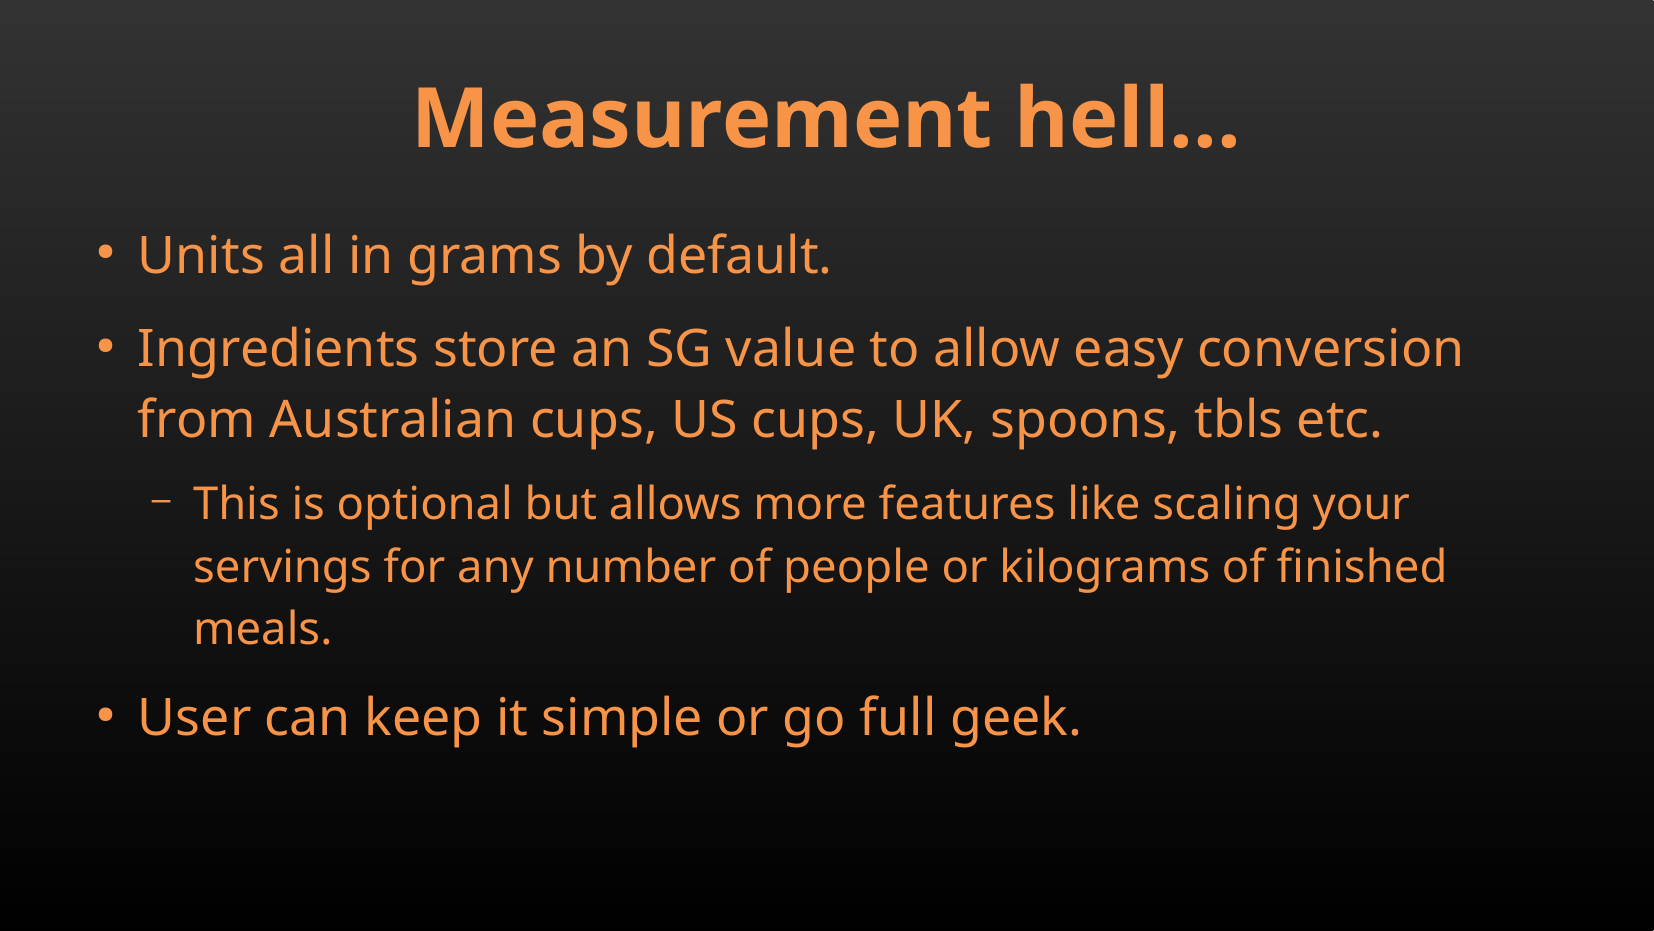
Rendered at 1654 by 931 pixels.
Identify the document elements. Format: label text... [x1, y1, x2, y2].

list Units all in grams by default. Ingredients store an SG value to allow easy conversion from Australian cups, US cups, UK, spoons, tbls etc. This is optional but allows more features like scaling your servings for any number of people or kilograms of finished meals. User can keep it simple or go full geek. [82, 217, 1571, 758]
title Measurement hell... [82, 37, 1571, 193]
